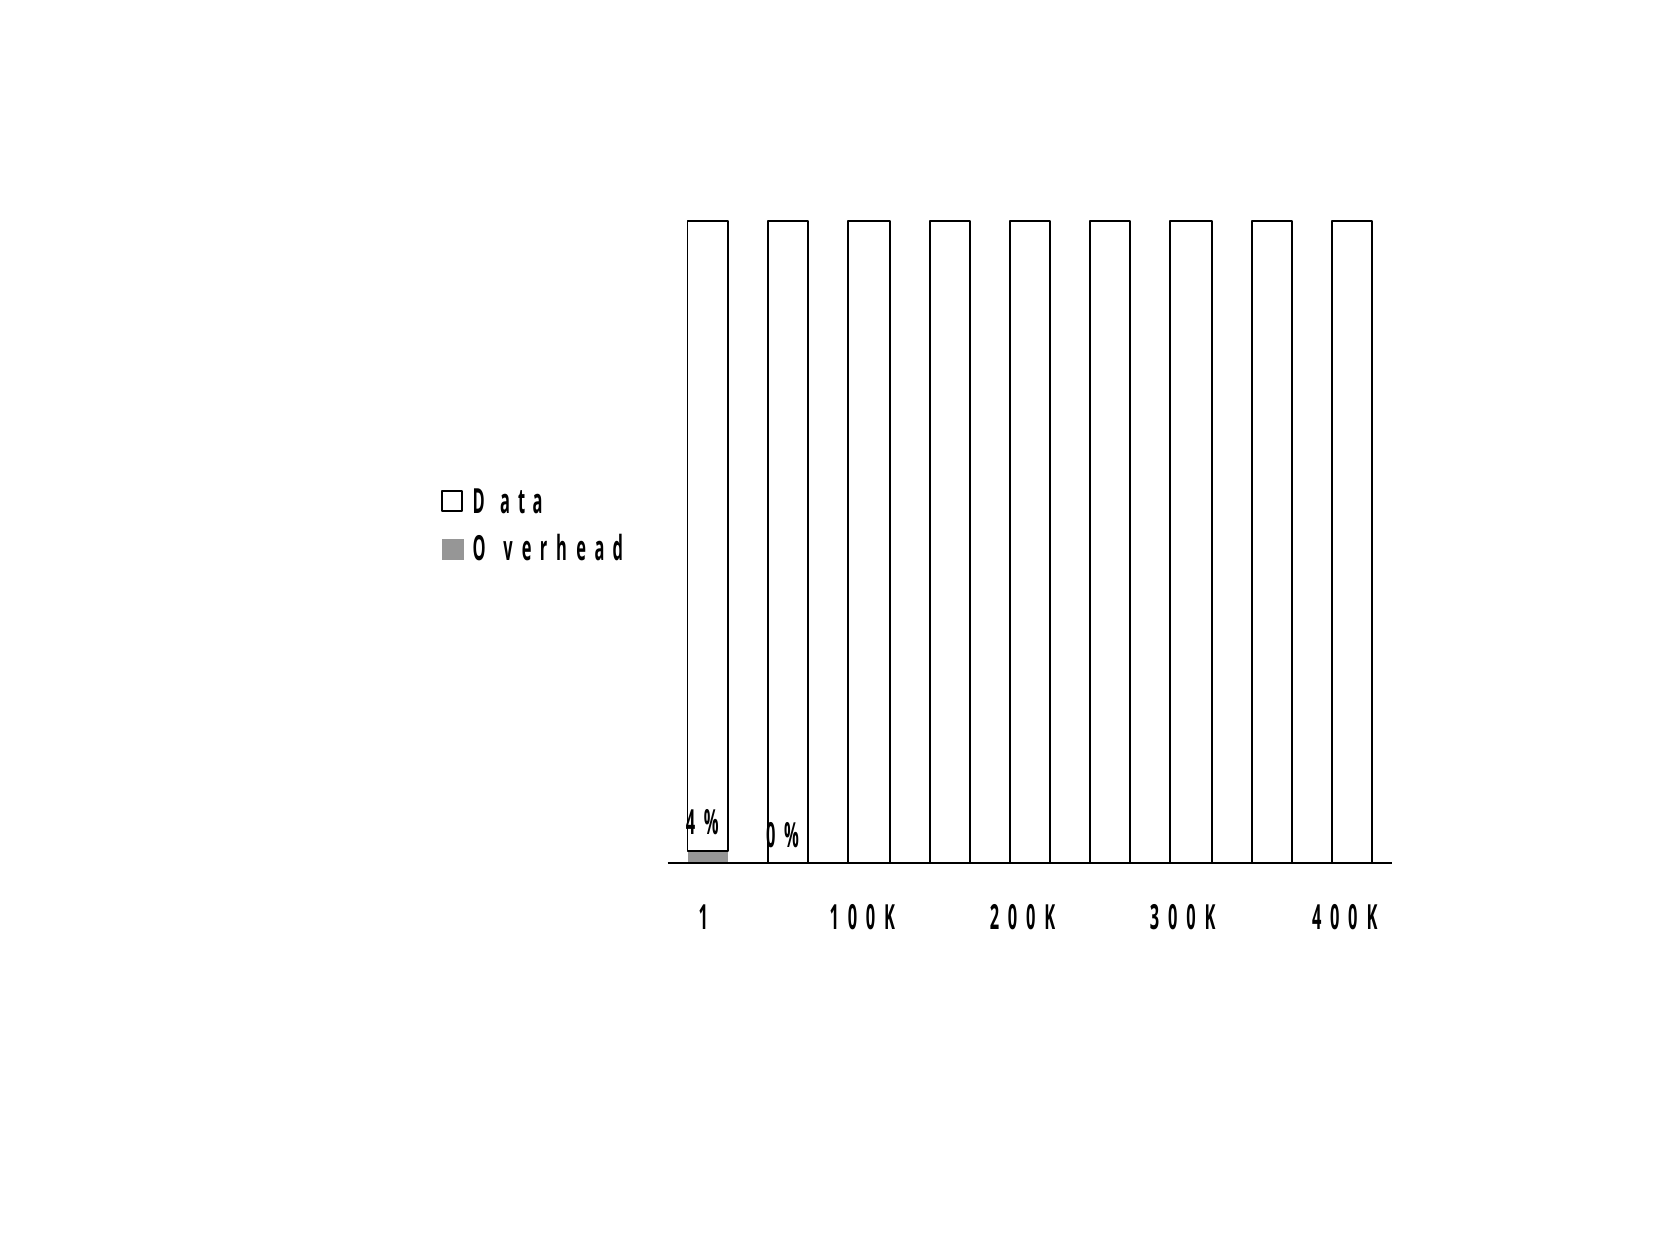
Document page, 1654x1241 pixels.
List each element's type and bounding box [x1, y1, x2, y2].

picture [412, 150, 1426, 976]
